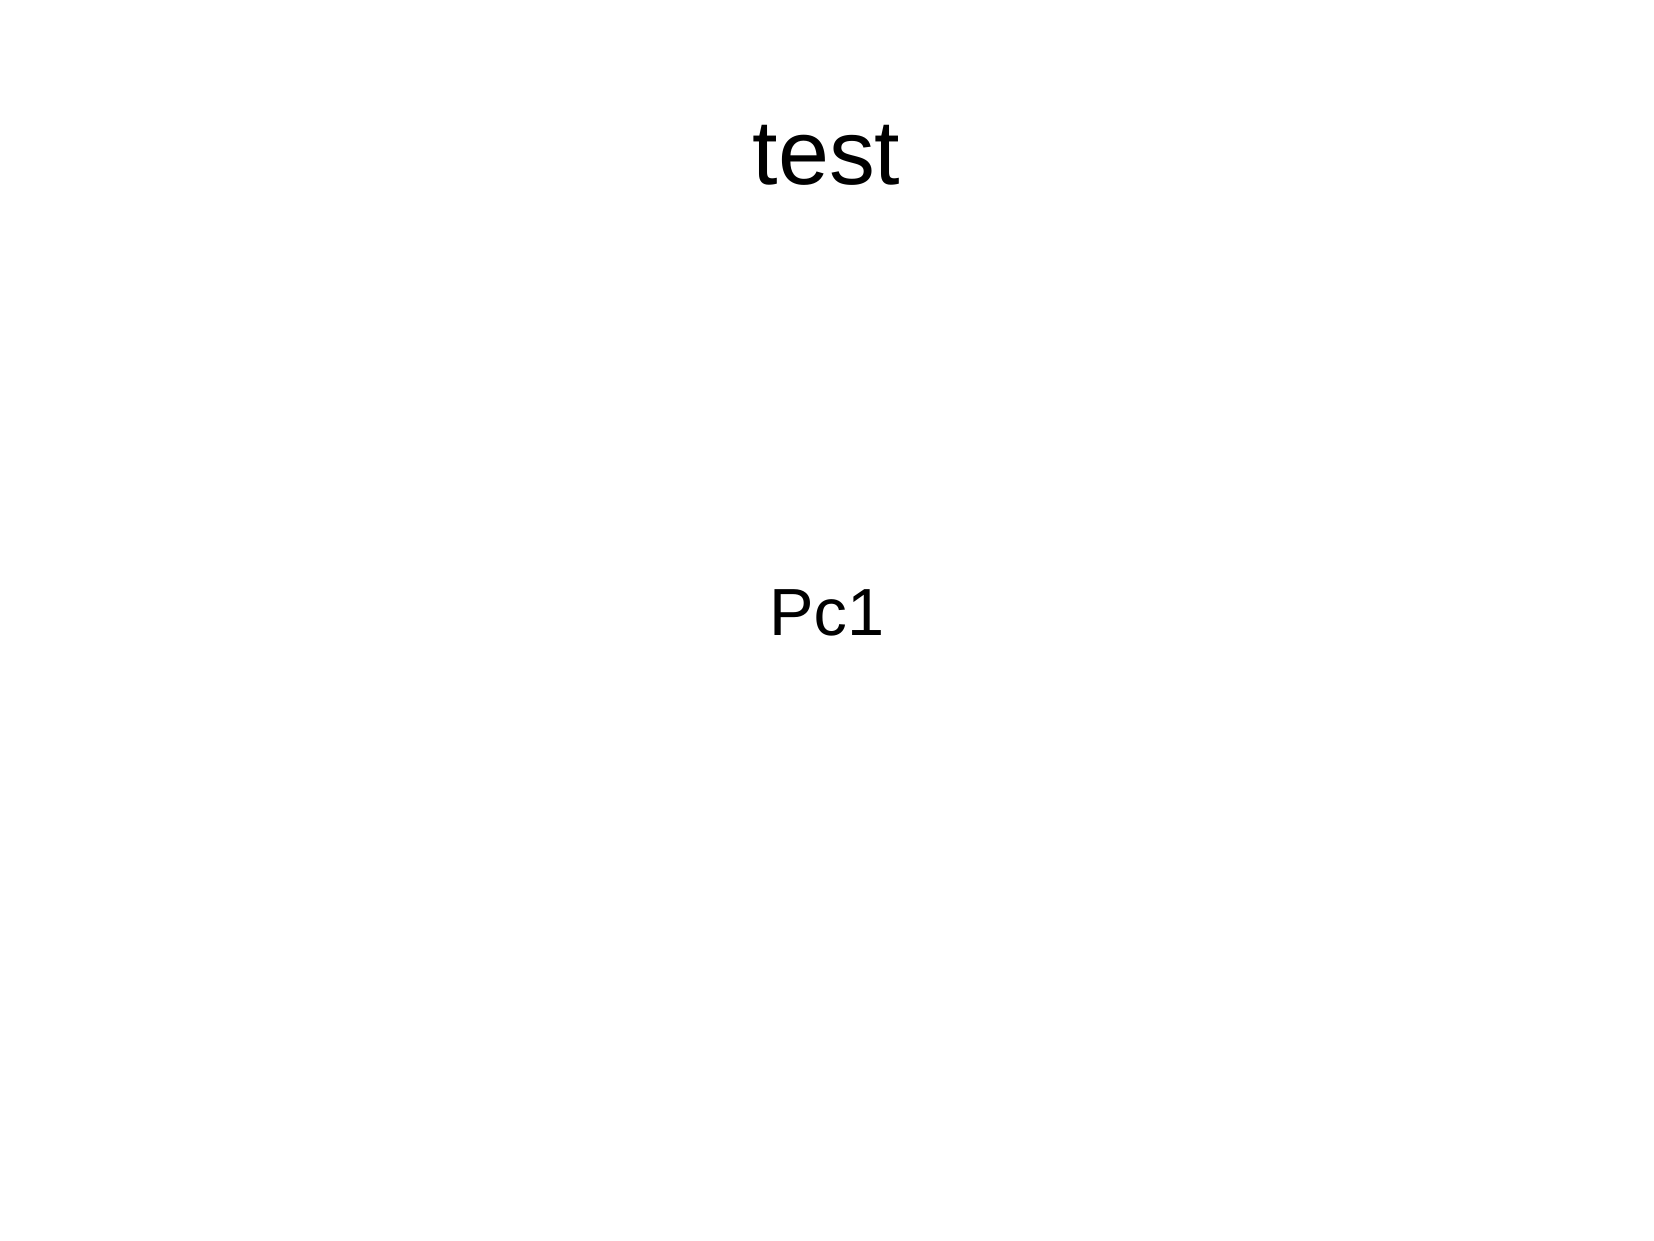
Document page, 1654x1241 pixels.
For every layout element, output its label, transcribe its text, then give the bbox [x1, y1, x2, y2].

subtitle Pc1 [82, 290, 1571, 1010]
title test [82, 49, 1571, 257]
